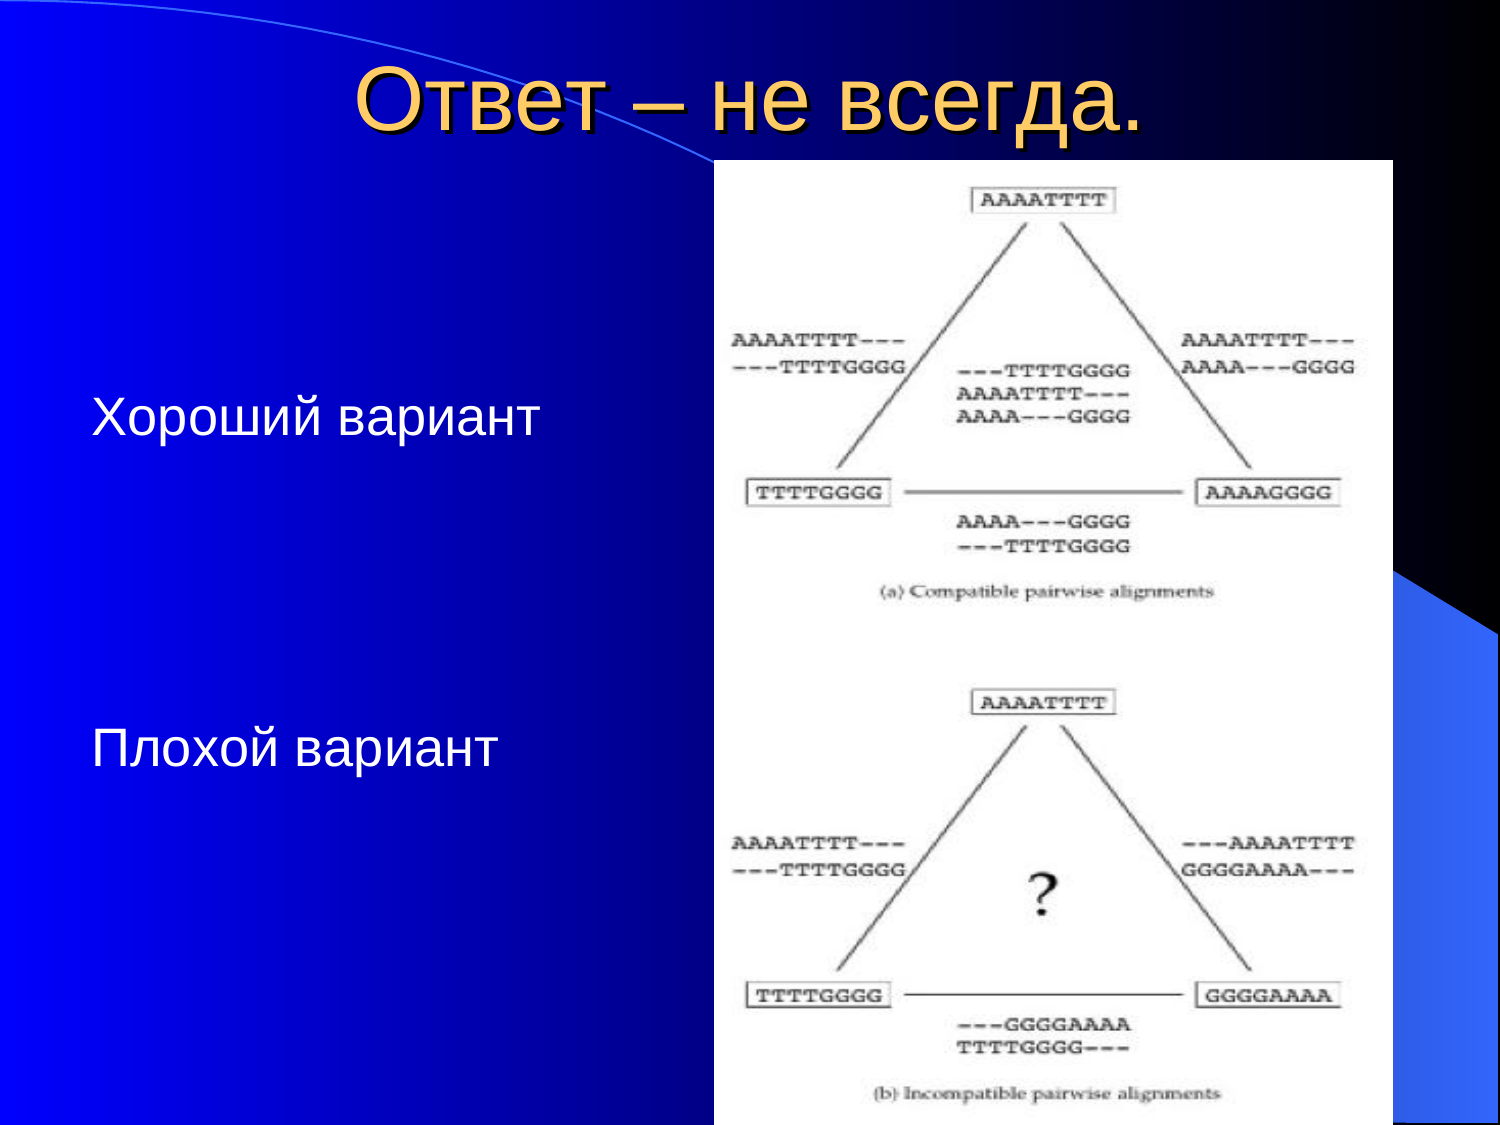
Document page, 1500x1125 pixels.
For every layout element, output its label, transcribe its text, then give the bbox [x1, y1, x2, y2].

text_box Хороший вариант [76, 373, 665, 454]
title Ответ – не всегда. [112, 0, 1388, 188]
picture [714, 160, 1393, 1125]
text_box Плохой вариант [76, 704, 640, 785]
